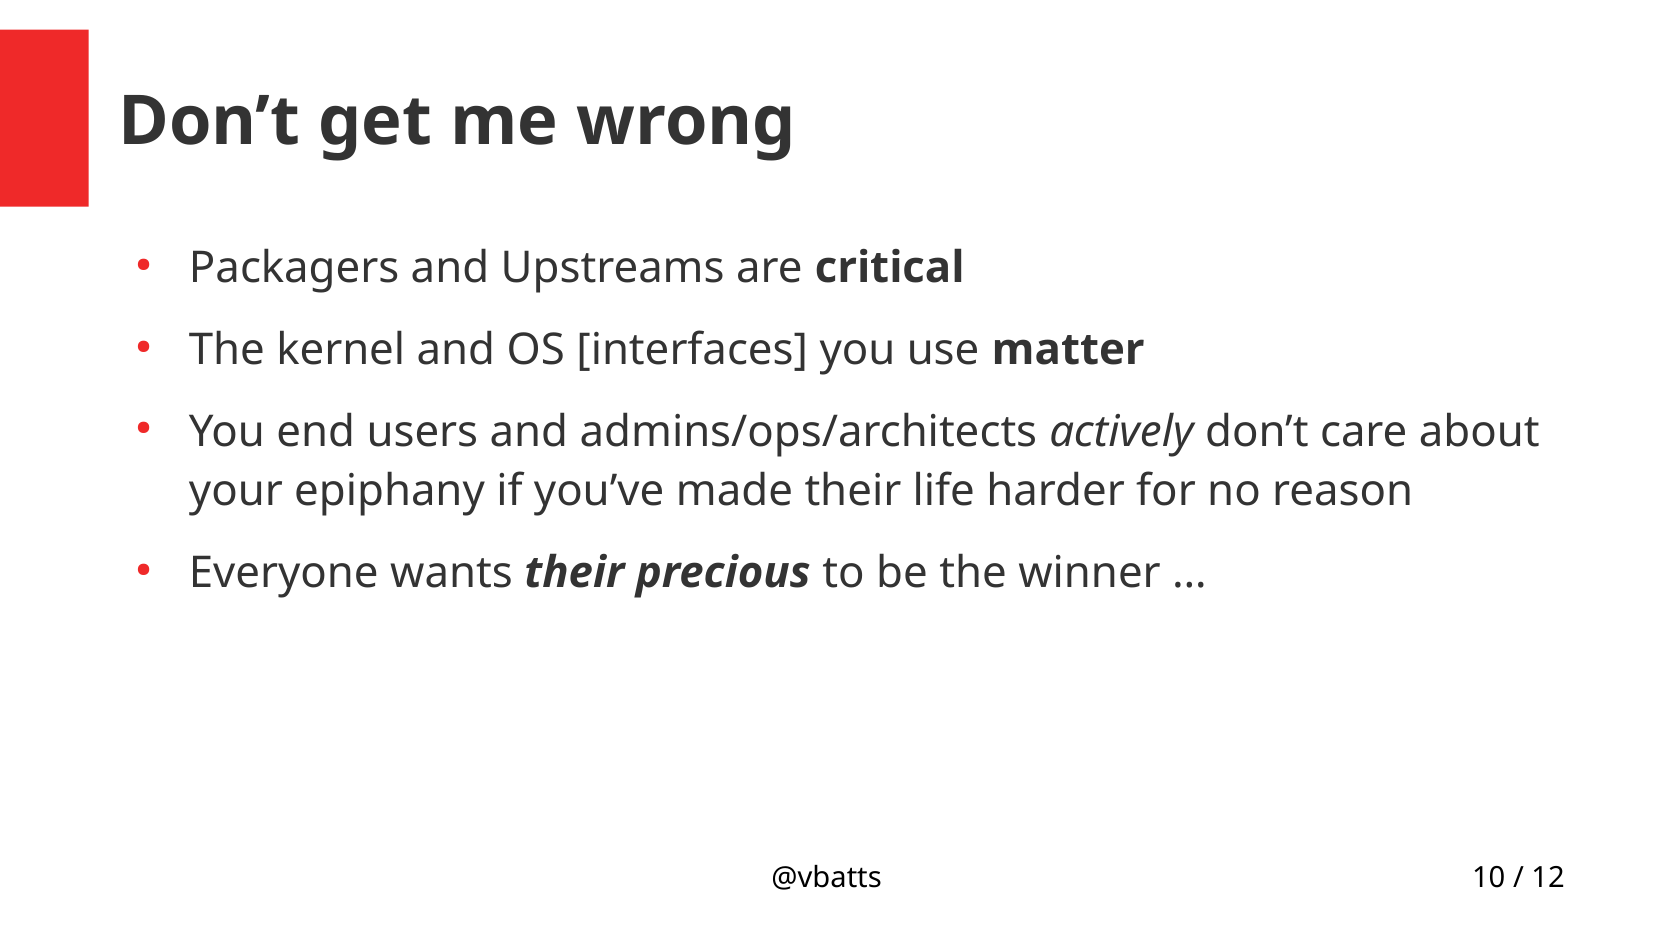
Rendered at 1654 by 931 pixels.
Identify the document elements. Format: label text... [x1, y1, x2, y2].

list Packagers and Upstreams are critical The kernel and OS [interfaces] you use matter You end users and admins/ops/architects actively don’t care about your epiphany if you’ve made their life harder for no reason Everyone wants their precious to be the winner … [118, 236, 1595, 798]
title Don’t get me wrong [118, 29, 1595, 207]
